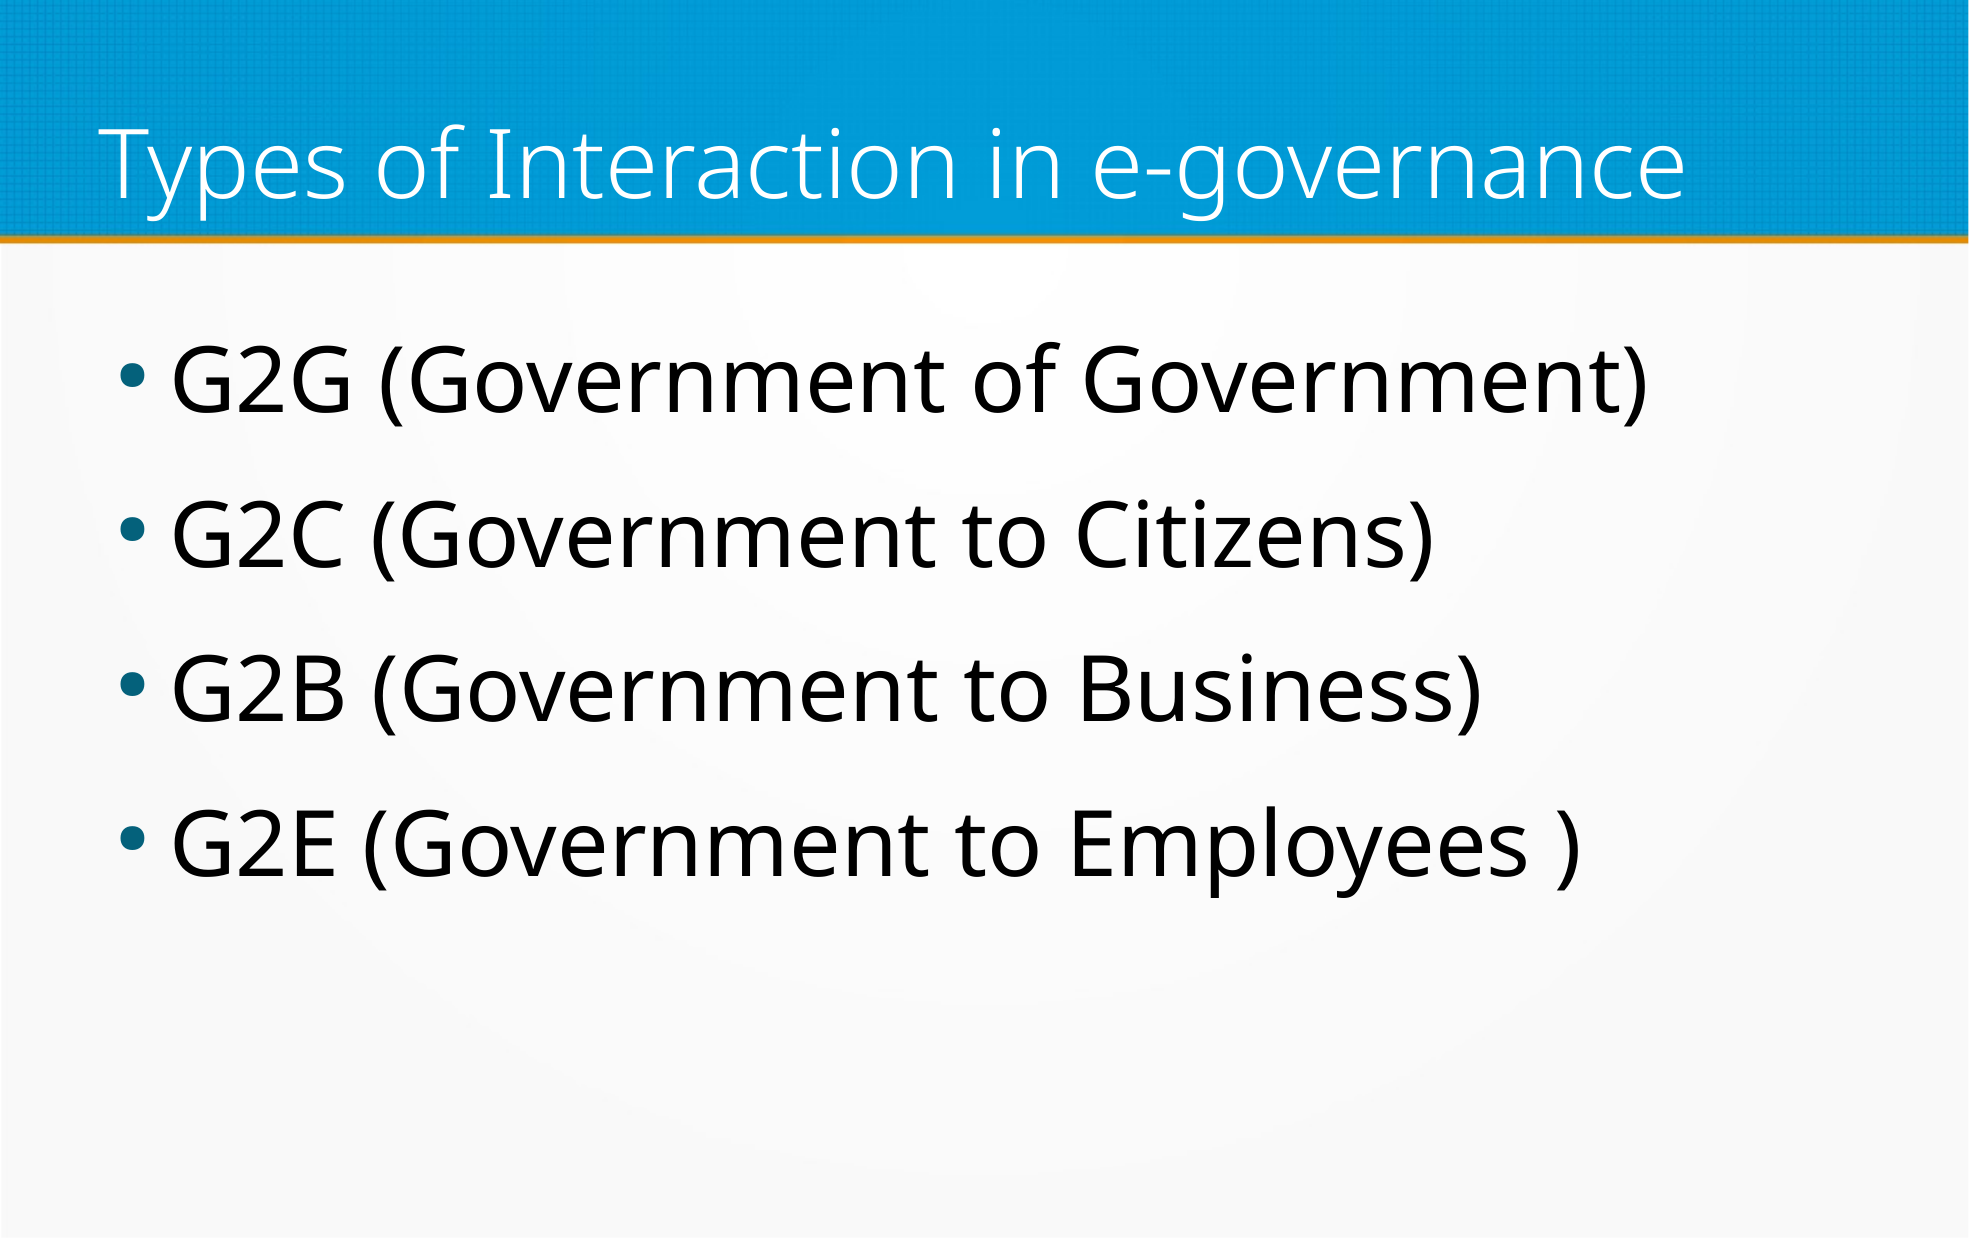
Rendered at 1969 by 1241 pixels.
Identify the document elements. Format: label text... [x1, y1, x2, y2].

title Types of Interaction in e-governance [98, 19, 1870, 227]
picture [0, 233, 1969, 1241]
list G2G (Government of Government) G2C (Government to Citizens) G2B (Government to Business) G2E (Government to Employees ) [98, 315, 1861, 1081]
